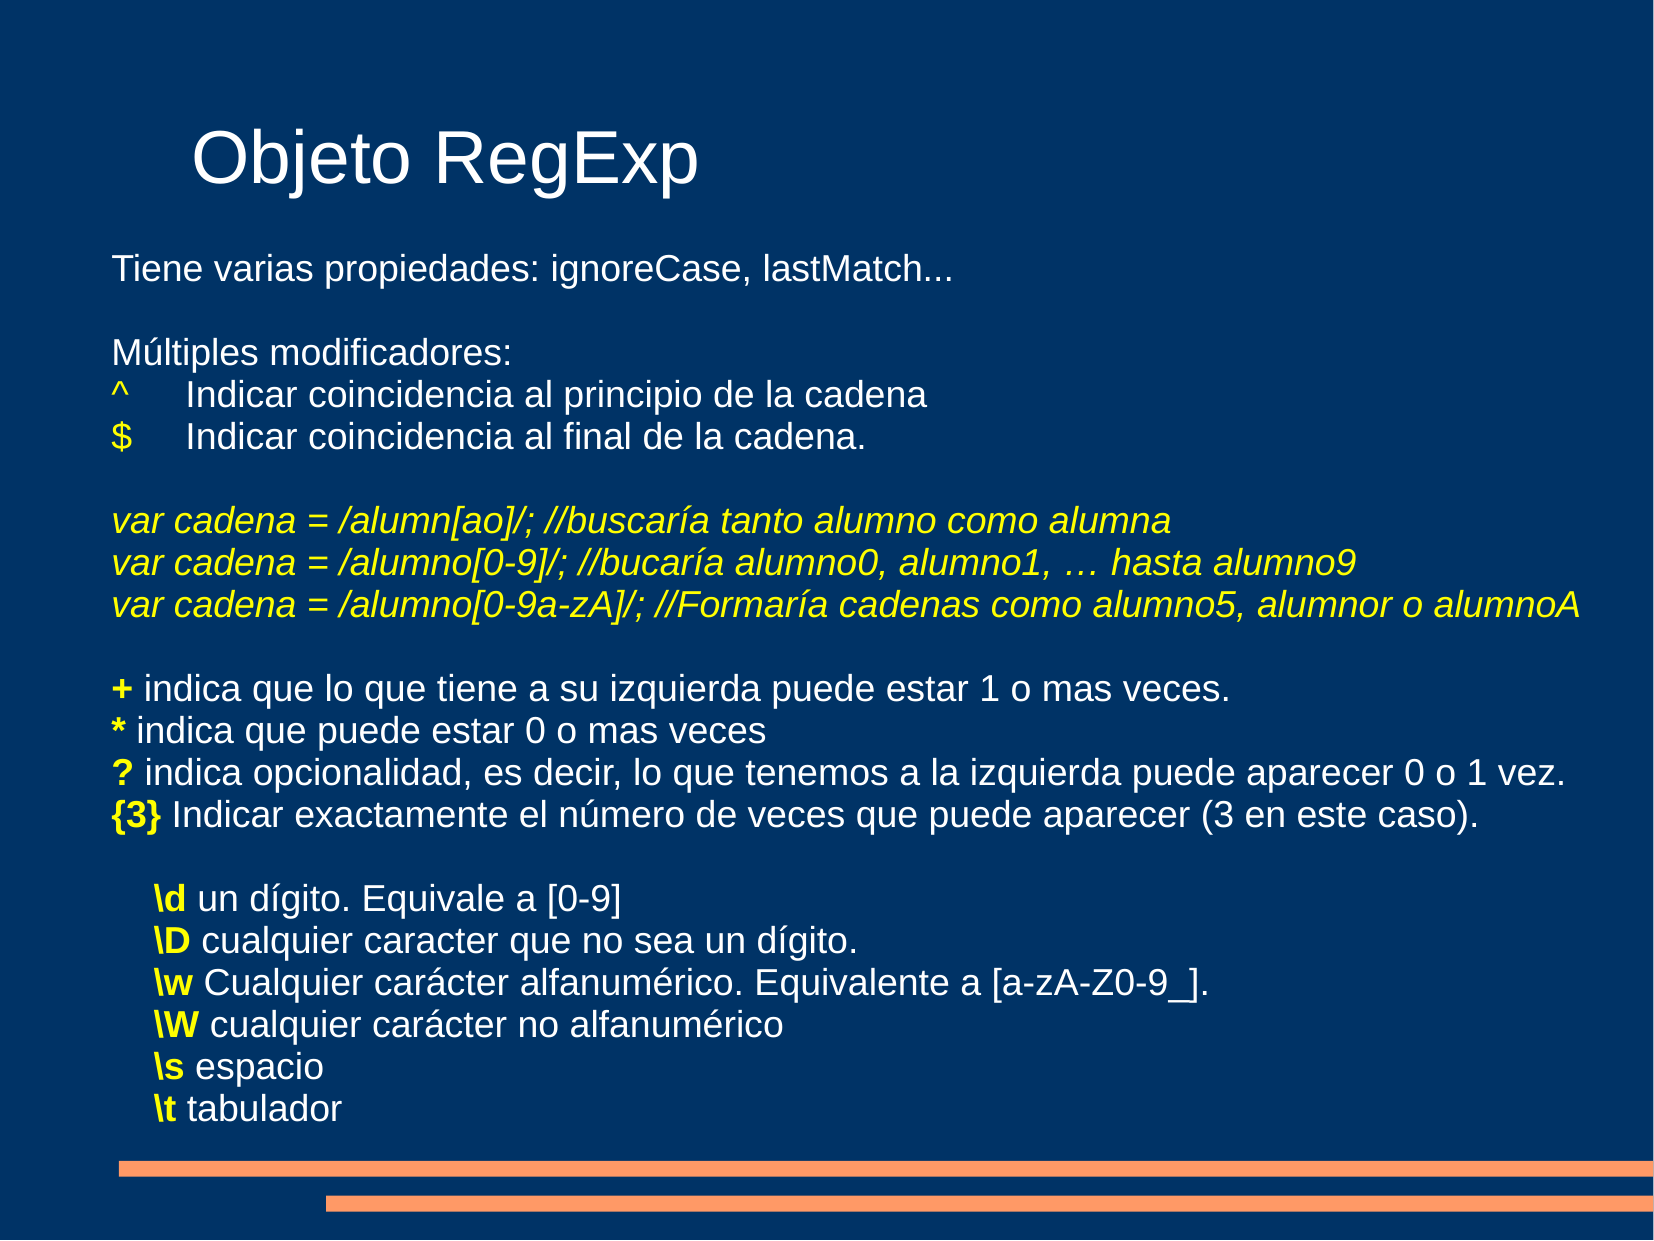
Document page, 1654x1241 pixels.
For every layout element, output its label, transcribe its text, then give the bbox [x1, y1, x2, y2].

text_box Tiene varias propiedades: ignoreCase, lastMatch... Múltiples modificadores: ^ Indicar coincidencia al principio de la cadena $ Indicar coincidencia al final de la cadena. var cadena = /alumn[ao]/; //buscaría tanto alumno como alumna var cadena = /alumno[0-9]/; //bucaría alumno0, alumno1, … hasta alumno9 var cadena = /alumno[0-9a-zA]/; //Formaría cadenas como alumno5, alumnor o alumnoA + indica que lo que tiene a su izquierda puede estar 1 o mas veces. * indica que puede estar 0 o mas veces ? indica opcionalidad, es decir, lo que tenemos a la izquierda puede aparecer 0 o 1 vez. {3} Indicar exactamente el número de veces que puede aparecer (3 en este caso). \d un dígito. Equivale a [0-9] \D cualquier caracter que no sea un dígito. \w Cualquier carácter alfanumérico. Equivalente a [a-zA-Z0-9_]. \W cualquier carácter no alfanumérico \s espacio \t tabulador [96, 240, 1625, 1179]
text_box Objeto RegExp [177, 107, 1300, 207]
